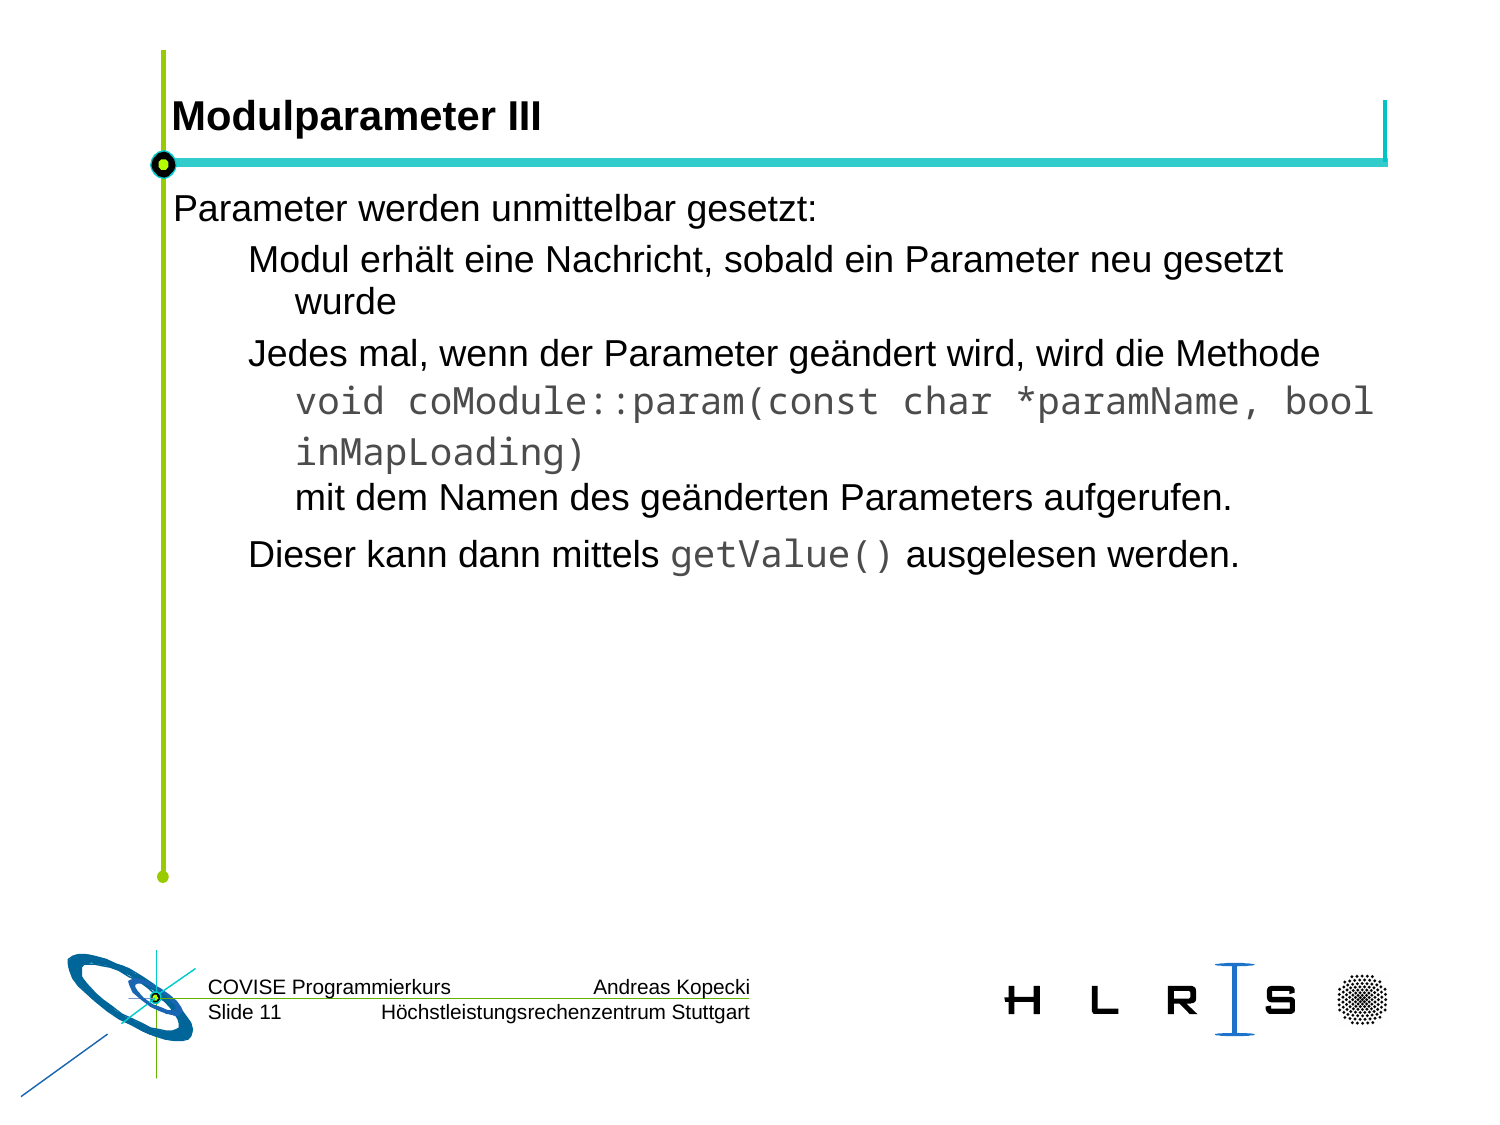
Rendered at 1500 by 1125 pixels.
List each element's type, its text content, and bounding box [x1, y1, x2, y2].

title Modulparameter III [171, 83, 1386, 149]
list Parameter werden unmittelbar gesetzt: Modul erhält eine Nachricht, sobald ein Parameter neu gesetzt wurde Jedes mal, wenn der Parameter geändert wird, wird die Methode void coModule::param(const char *paramName, bool inMapLoading) mit dem Namen des geänderten Parameters aufgerufen. Dieser kann dann mittels getValue() ausgelesen werden. [173, 187, 1388, 938]
